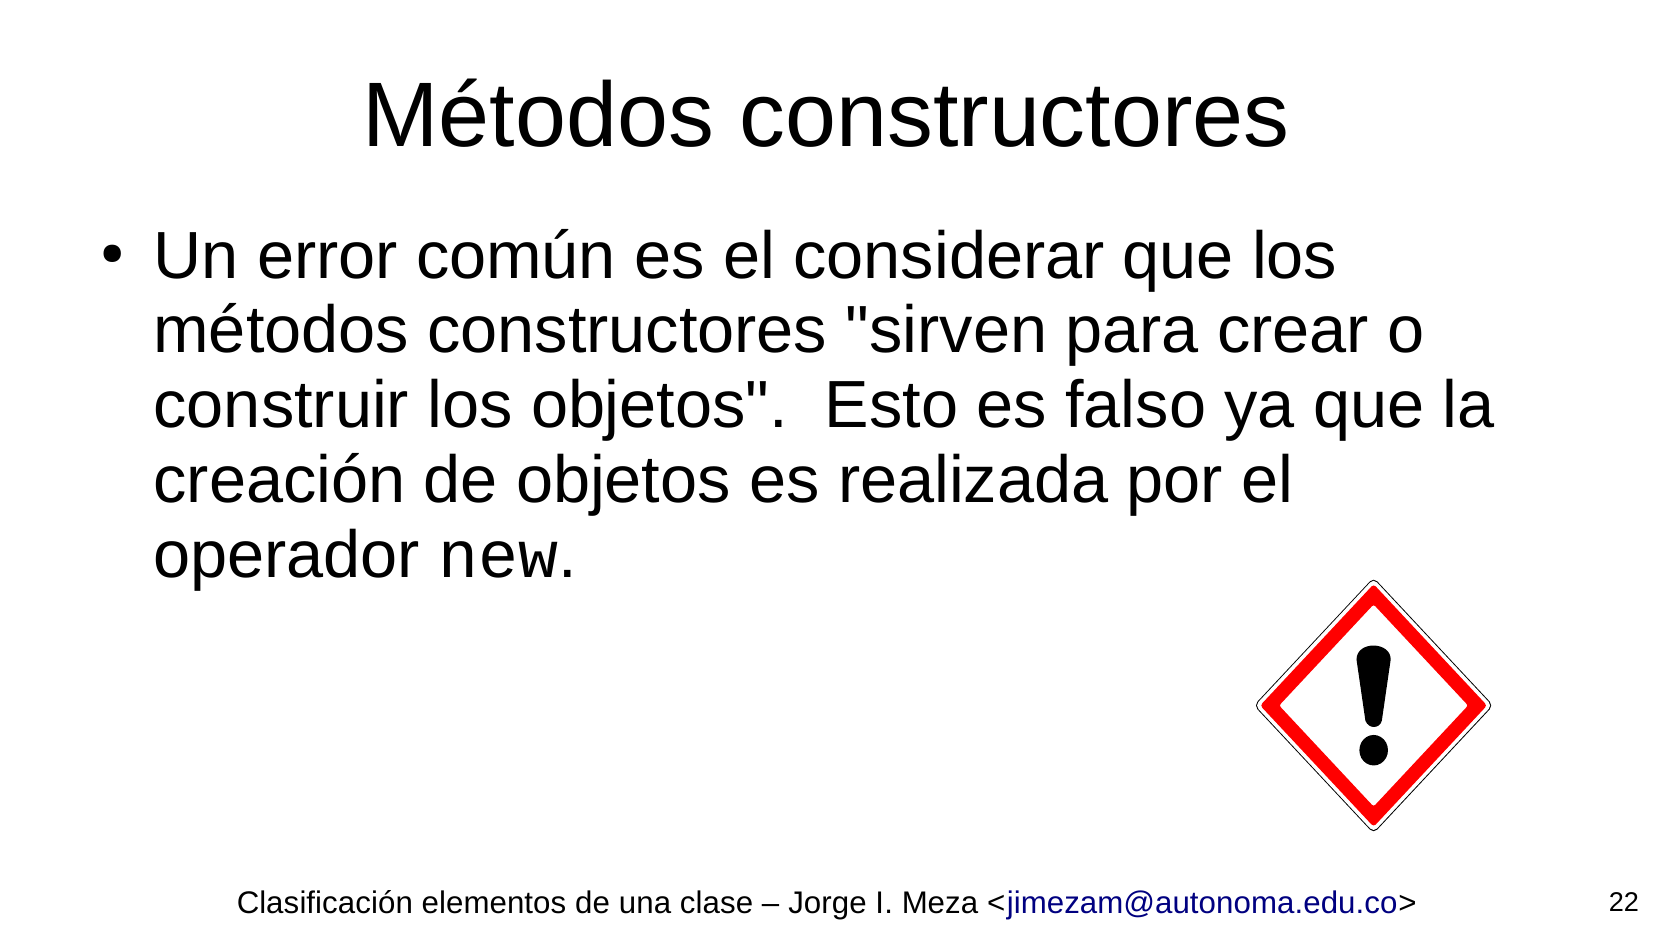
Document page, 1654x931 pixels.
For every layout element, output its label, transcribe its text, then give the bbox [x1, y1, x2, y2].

list Un error común es el considerar que los métodos constructores "sirven para crear o construir los objetos". Esto es falso ya que la creación de objetos es realizada por el operador new. [82, 217, 1571, 879]
text_box [1255, 579, 1492, 832]
title Métodos constructores [82, 37, 1571, 193]
